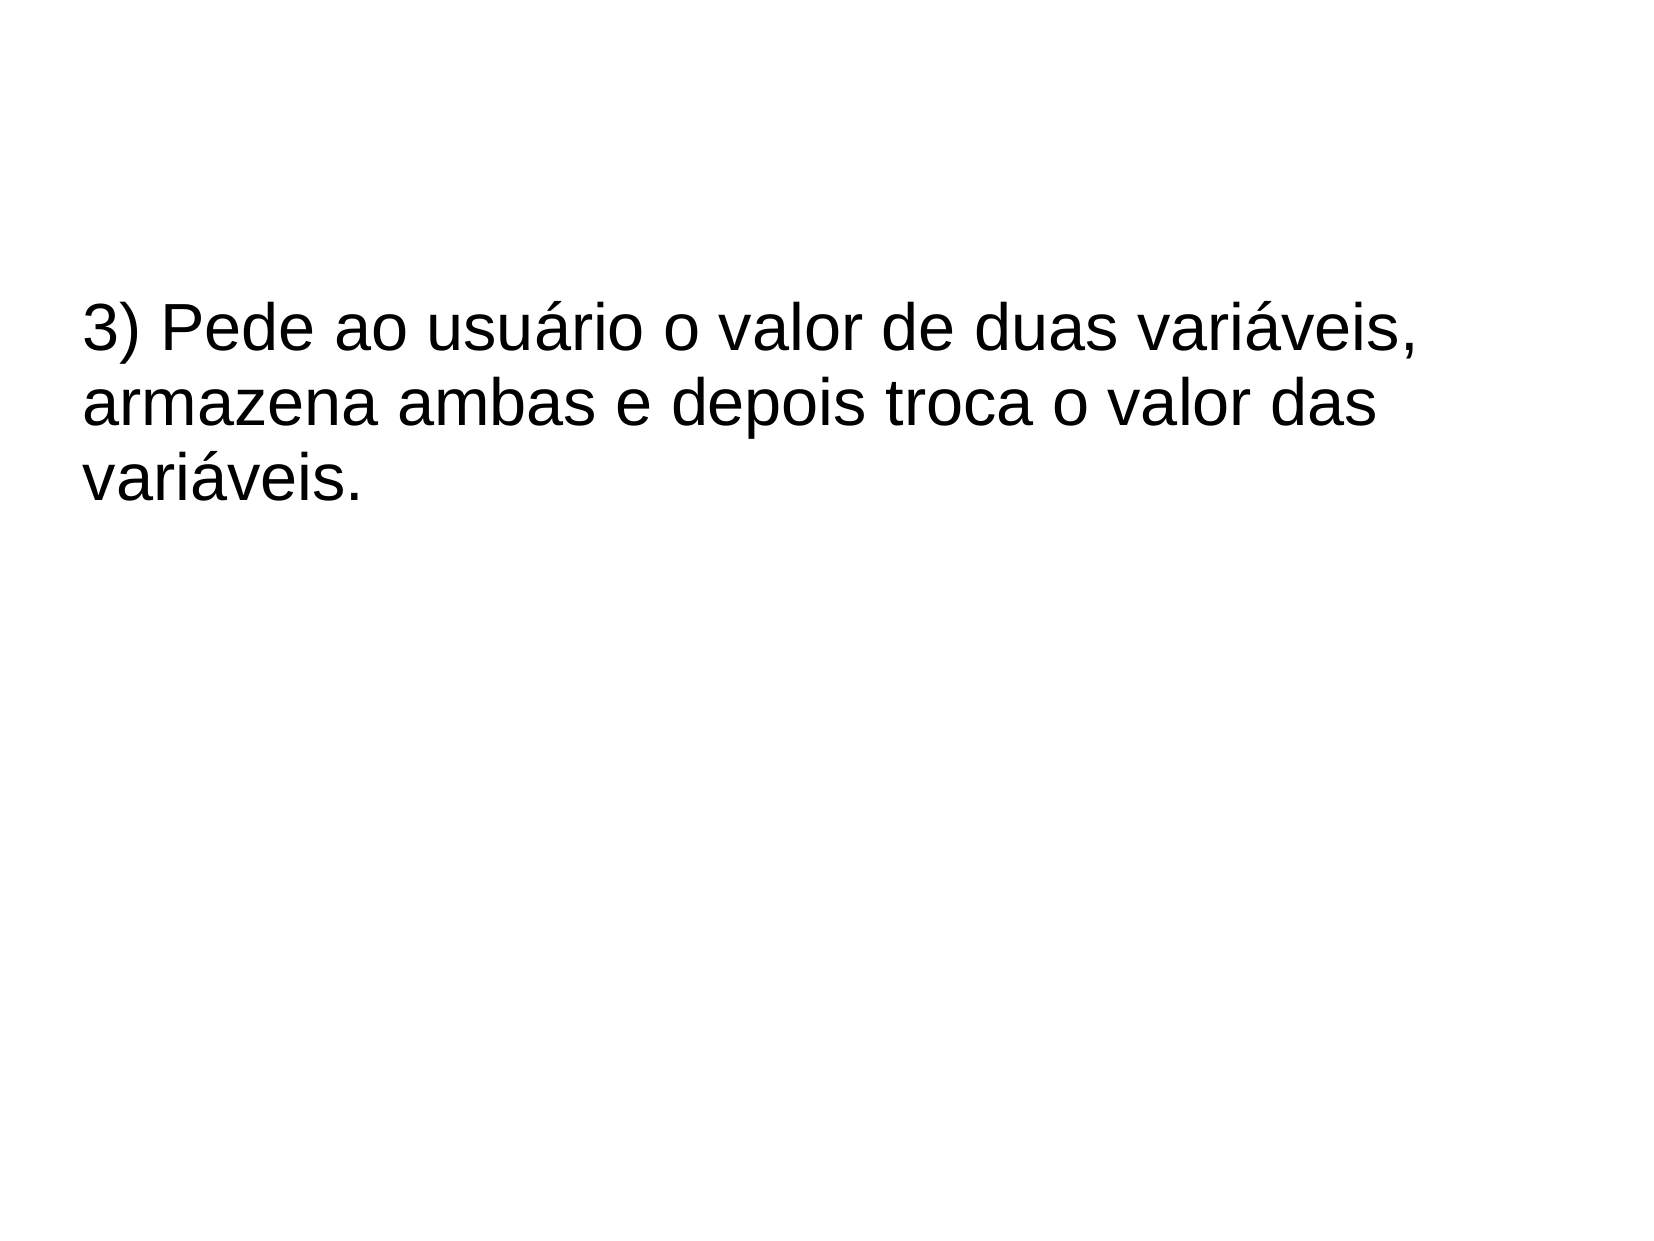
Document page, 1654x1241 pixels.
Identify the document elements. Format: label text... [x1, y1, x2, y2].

subtitle 3) Pede ao usuário o valor de duas variáveis, armazena ambas e depois troca o valor das variáveis. [82, 290, 1571, 1109]
